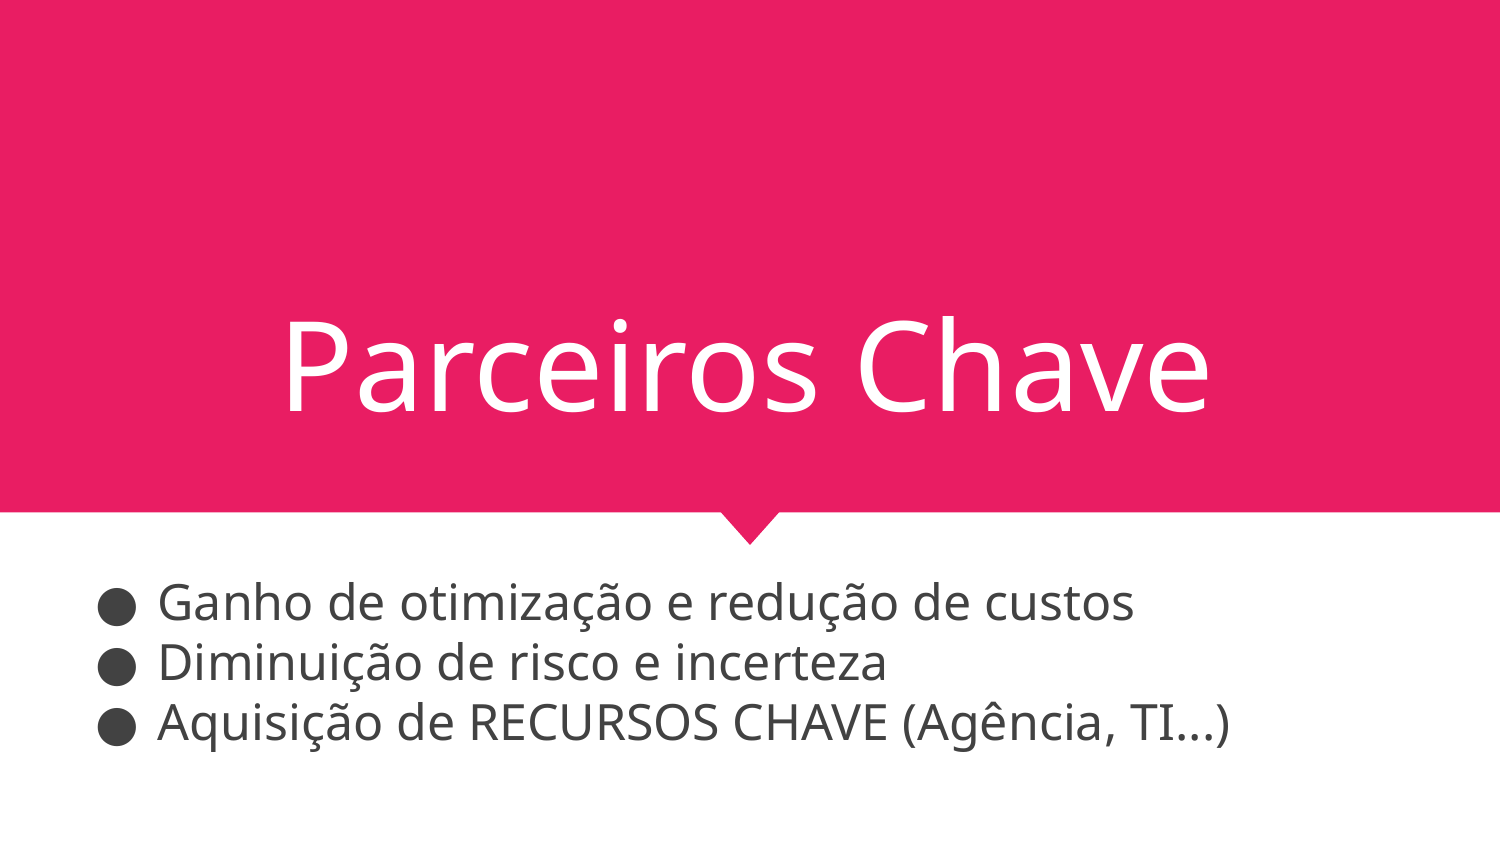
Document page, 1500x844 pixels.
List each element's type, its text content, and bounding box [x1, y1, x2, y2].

title Parceiros Chave [67, 105, 1427, 452]
subtitle Ganho de otimização e redução de custos Diminuição de risco e incerteza Aquisição de RECURSOS CHAVE (Agência, TI...) [67, 557, 1427, 765]
